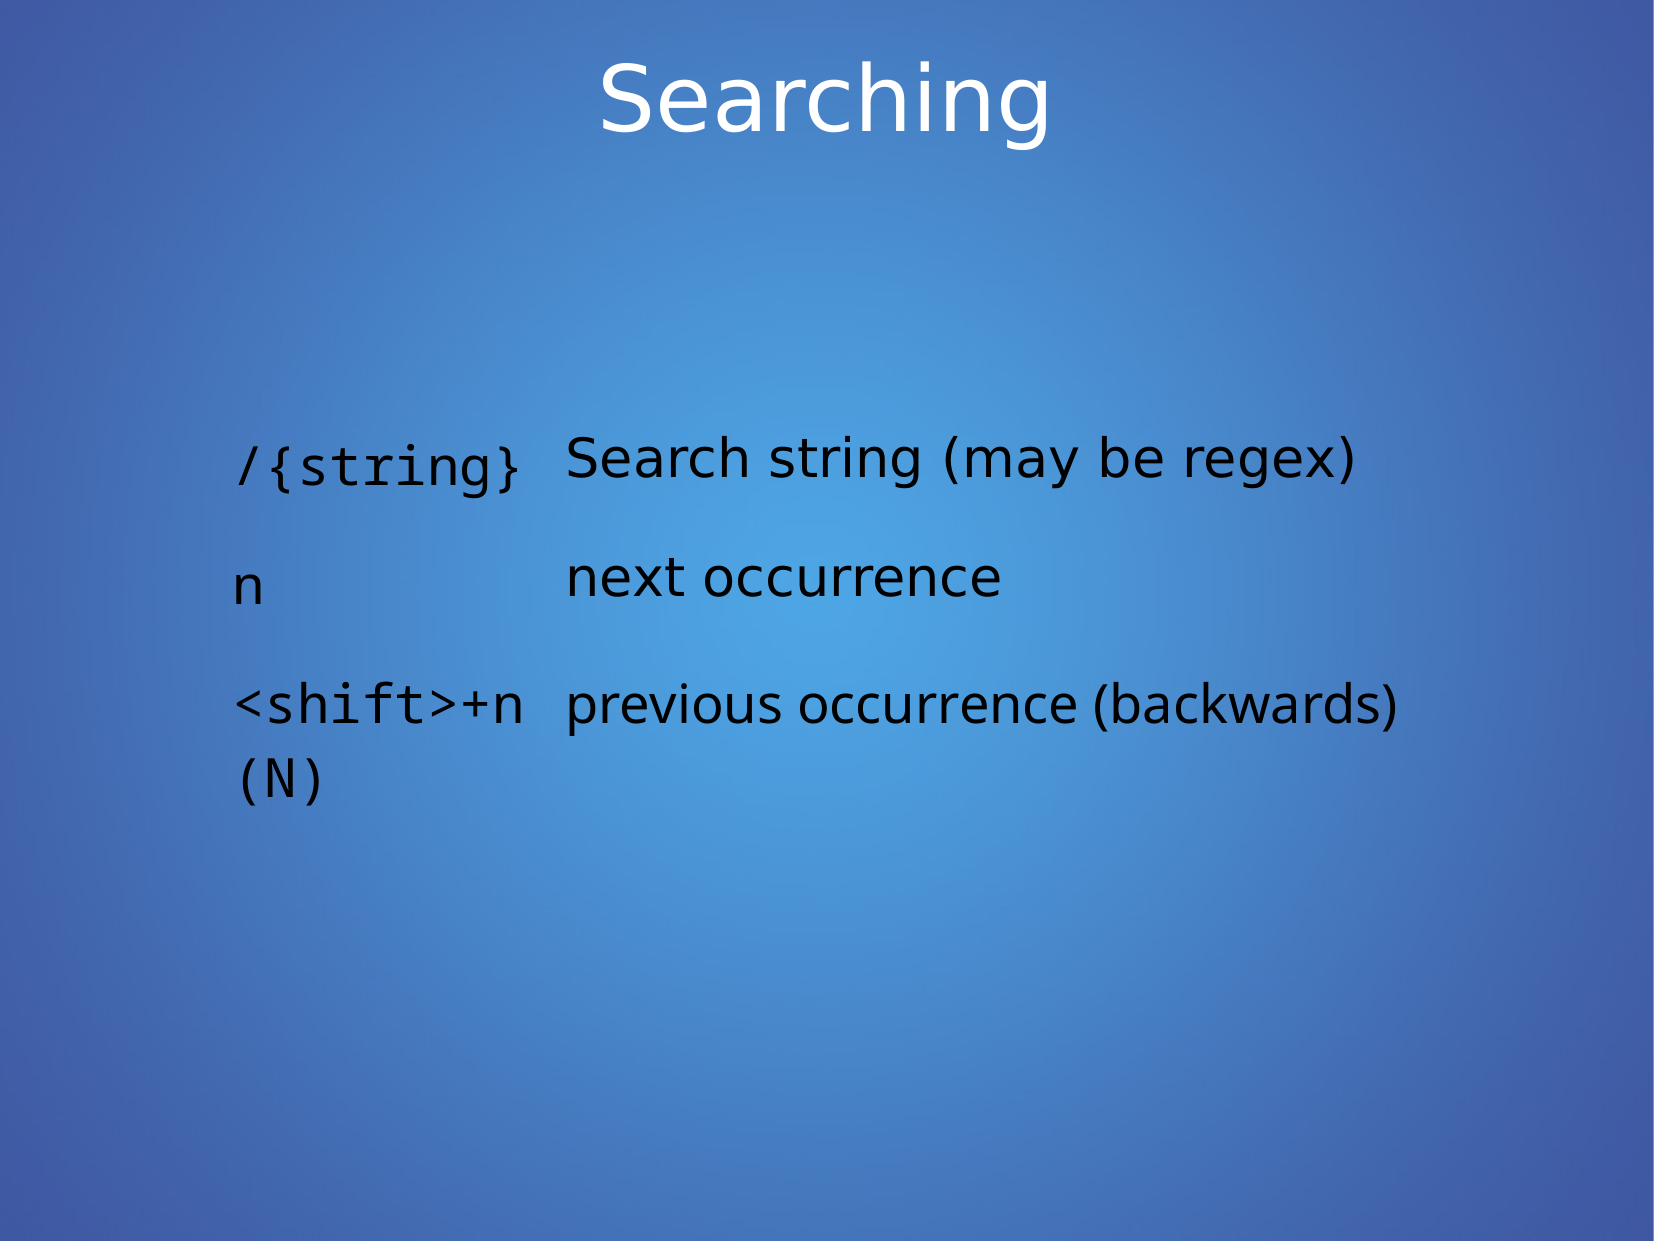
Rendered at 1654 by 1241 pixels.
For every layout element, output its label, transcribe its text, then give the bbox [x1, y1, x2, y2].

table_cell <shift>+n (N) [218, 657, 551, 821]
title Searching [82, 23, 1571, 175]
table_header Search string (may be regex) [551, 419, 1436, 538]
table_cell previous occurrence (backwards) [551, 657, 1436, 821]
table_cell next occurrence [551, 538, 1436, 657]
table_header /{string} [218, 419, 551, 538]
picture [0, 0, 1654, 1241]
table_cell n [218, 538, 551, 657]
